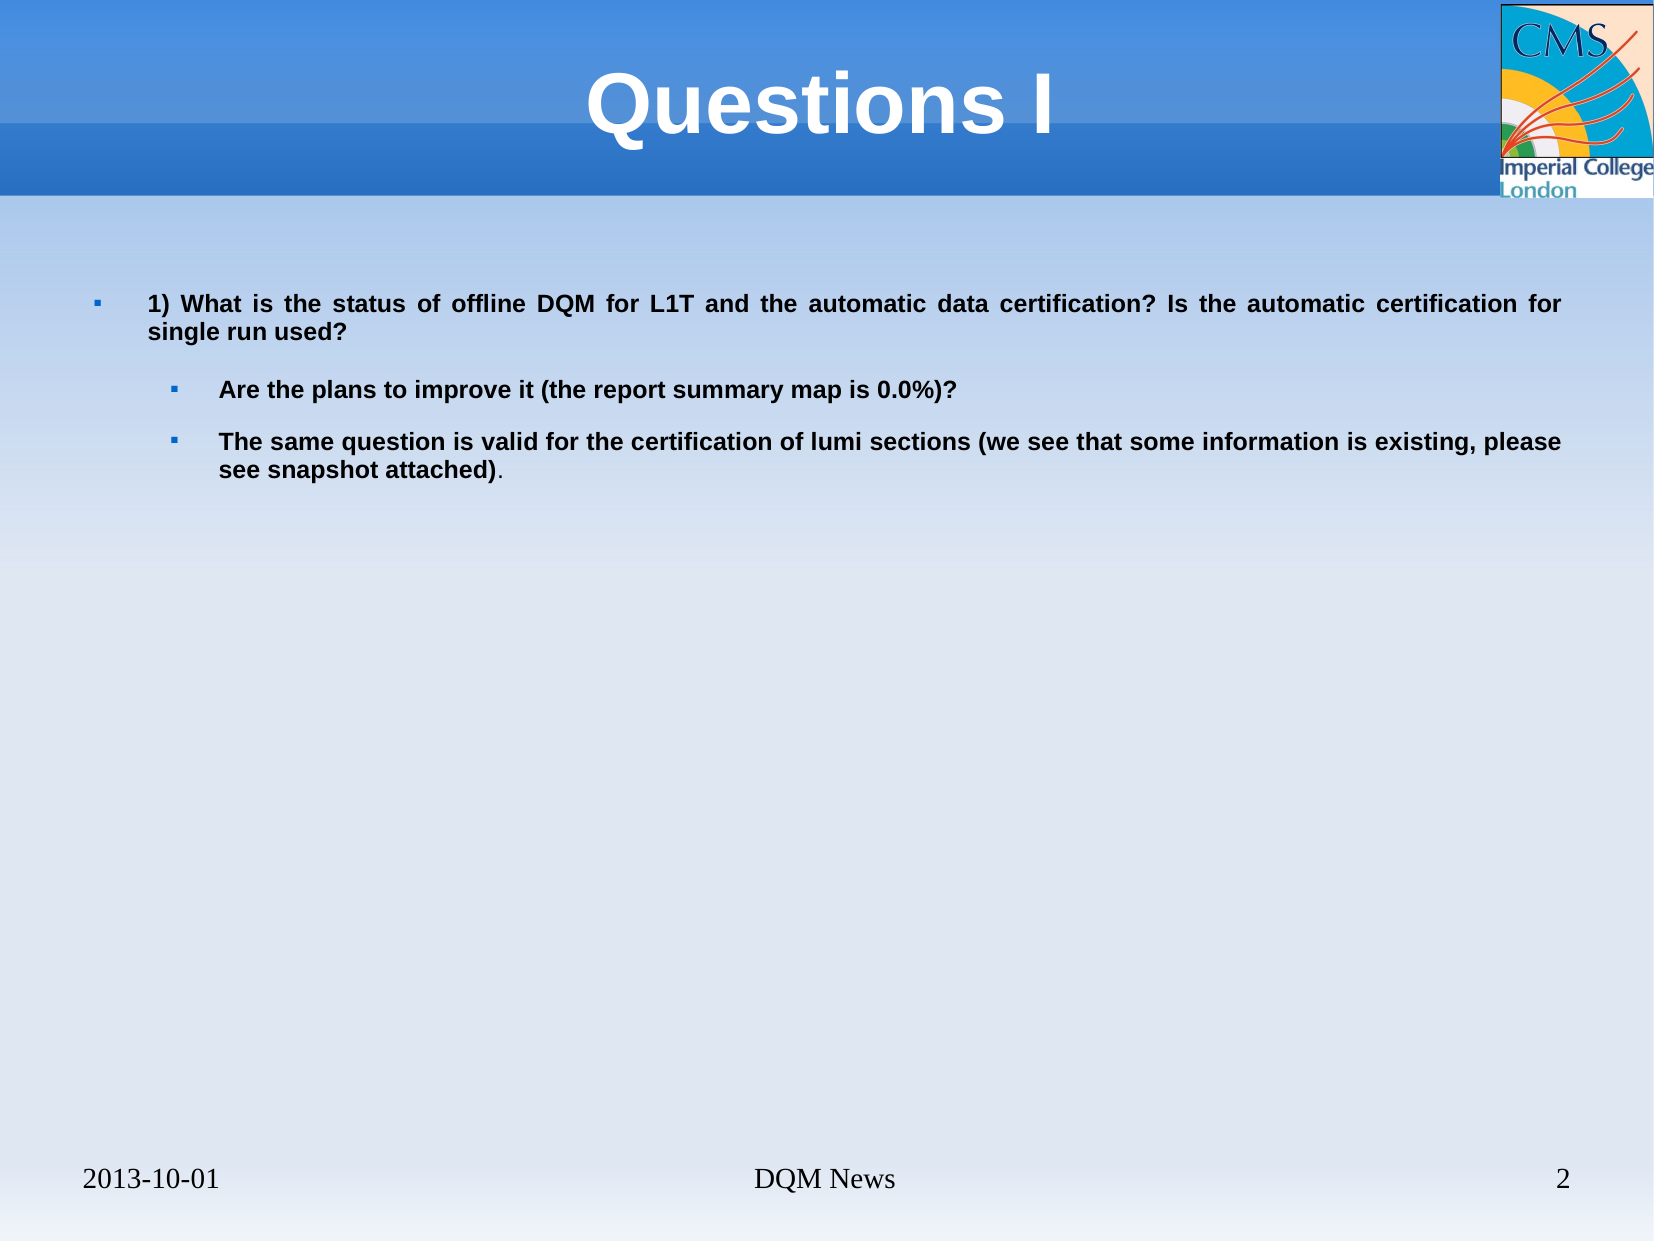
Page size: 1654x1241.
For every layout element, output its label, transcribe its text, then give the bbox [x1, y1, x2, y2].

title Questions I [76, 0, 1565, 208]
picture [0, 0, 1654, 1241]
list 1) What is the status of offline DQM for L1T and the automatic data certification? Is the automatic certification for single run used? Are the plans to improve it (the report summary map is 0.0%)? The same question is valid for the certification of lumi sections (we see that some information is existing, please see snapshot attached). [76, 290, 1565, 1109]
